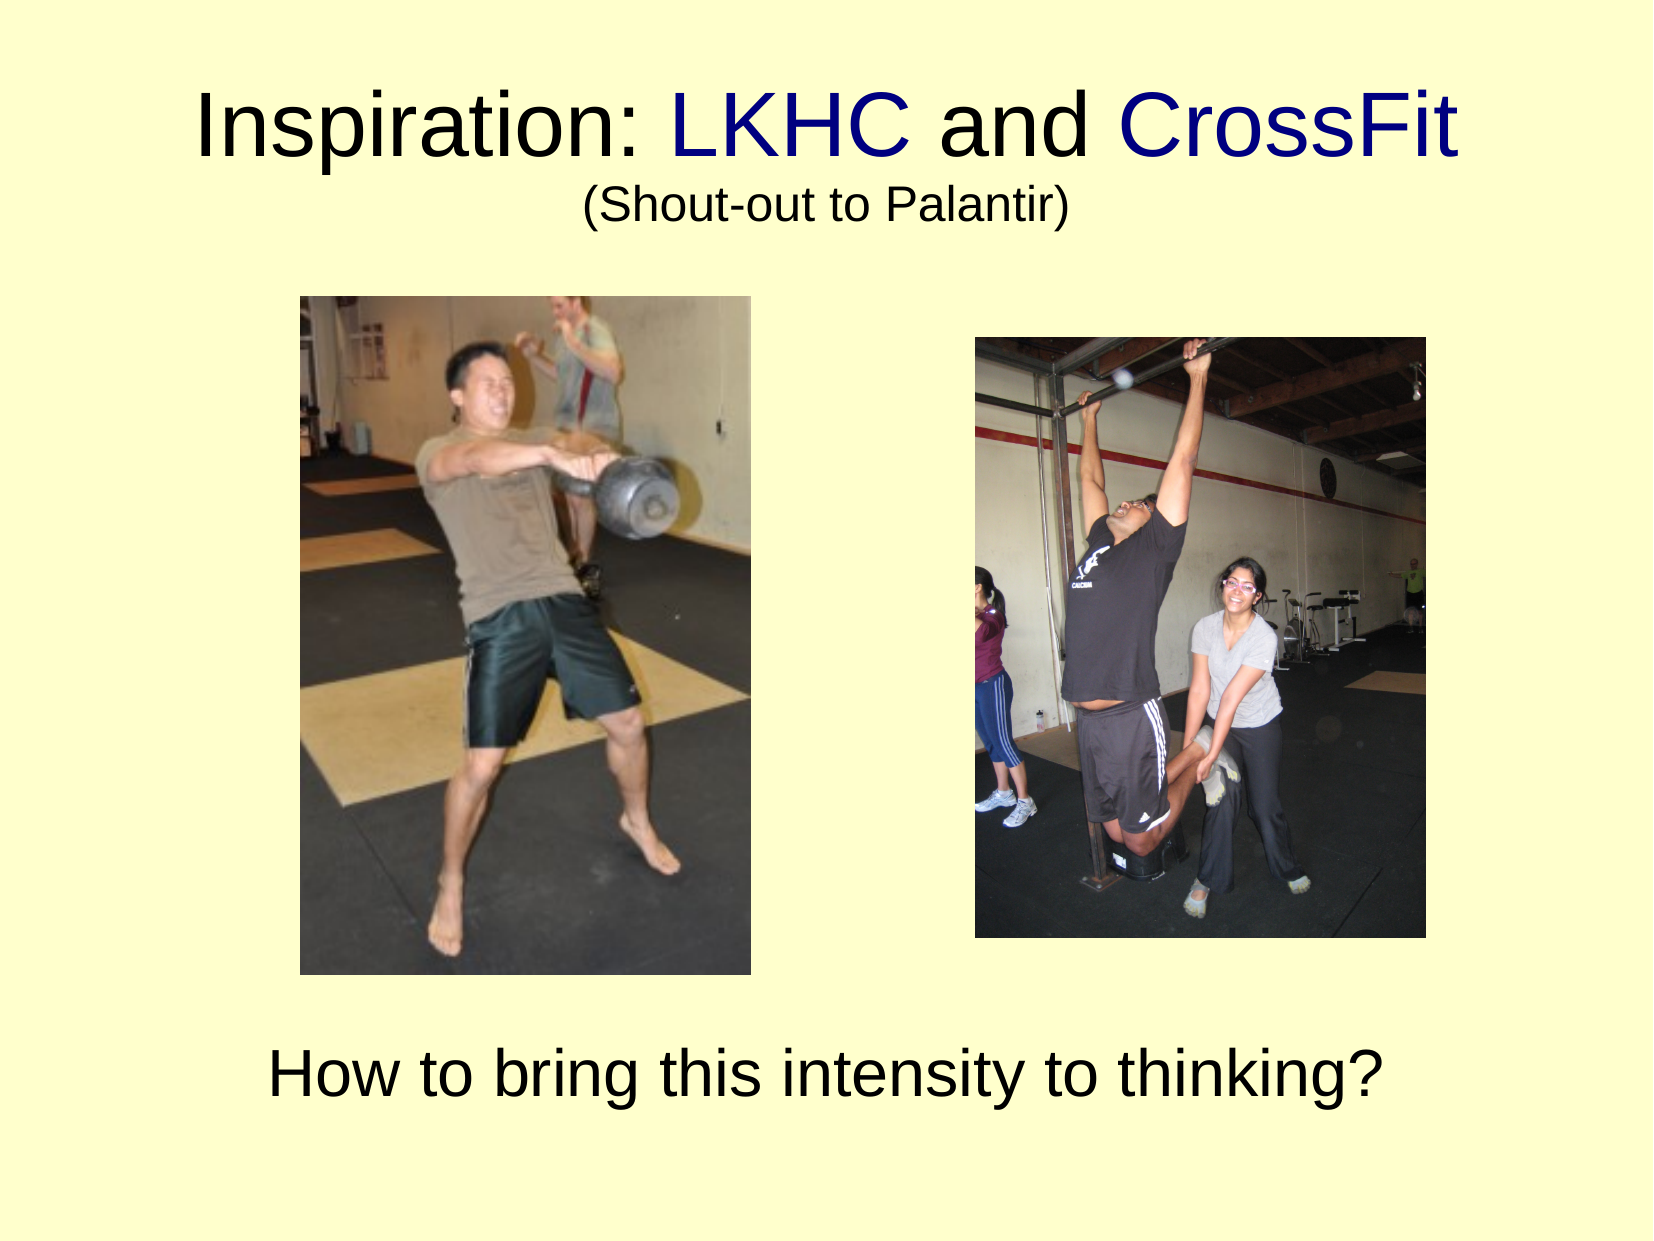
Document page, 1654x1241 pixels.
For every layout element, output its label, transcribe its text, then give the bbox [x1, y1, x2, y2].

title Inspiration: LKHC and CrossFit (Shout-out to Palantir) [82, 49, 1571, 257]
subtitle How to bring this intensity to thinking? [82, 288, 1571, 1111]
